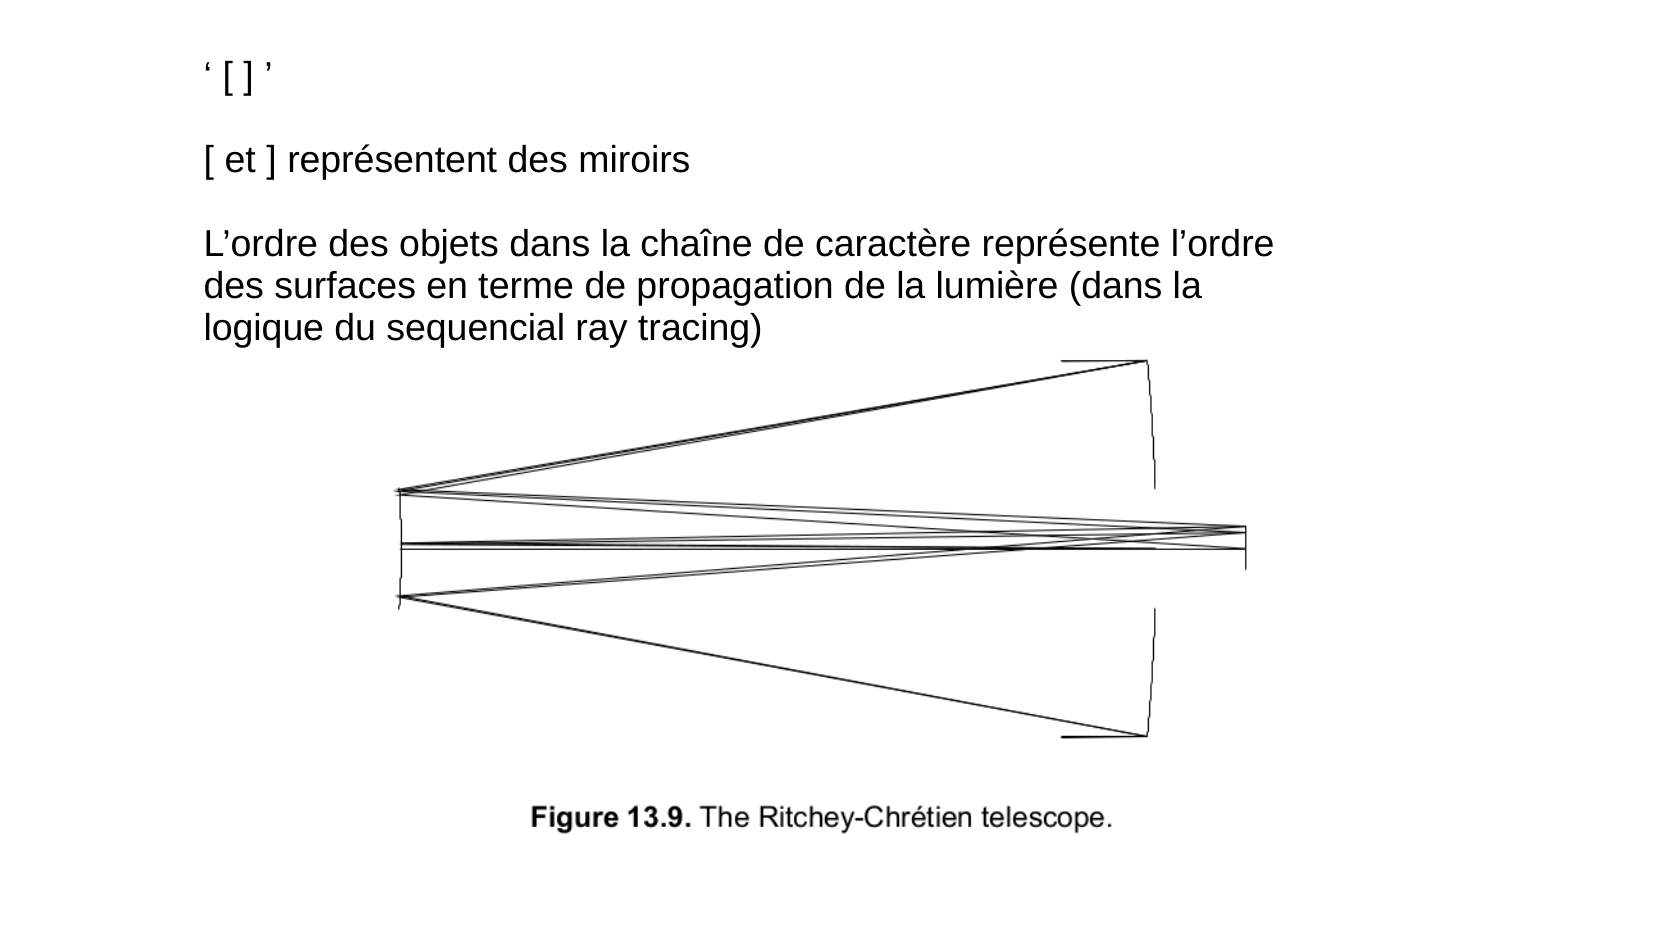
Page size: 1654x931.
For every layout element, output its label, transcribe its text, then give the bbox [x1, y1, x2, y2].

picture [292, 356, 1276, 886]
text_box ‘ [ ] ’ [ et ] représentent des miroirs L’ordre des objets dans la chaîne de caractère représente l’ordre des surfaces en terme de propagation de la lumière (dans la logique du sequencial ray tracing) [188, 47, 1323, 356]
